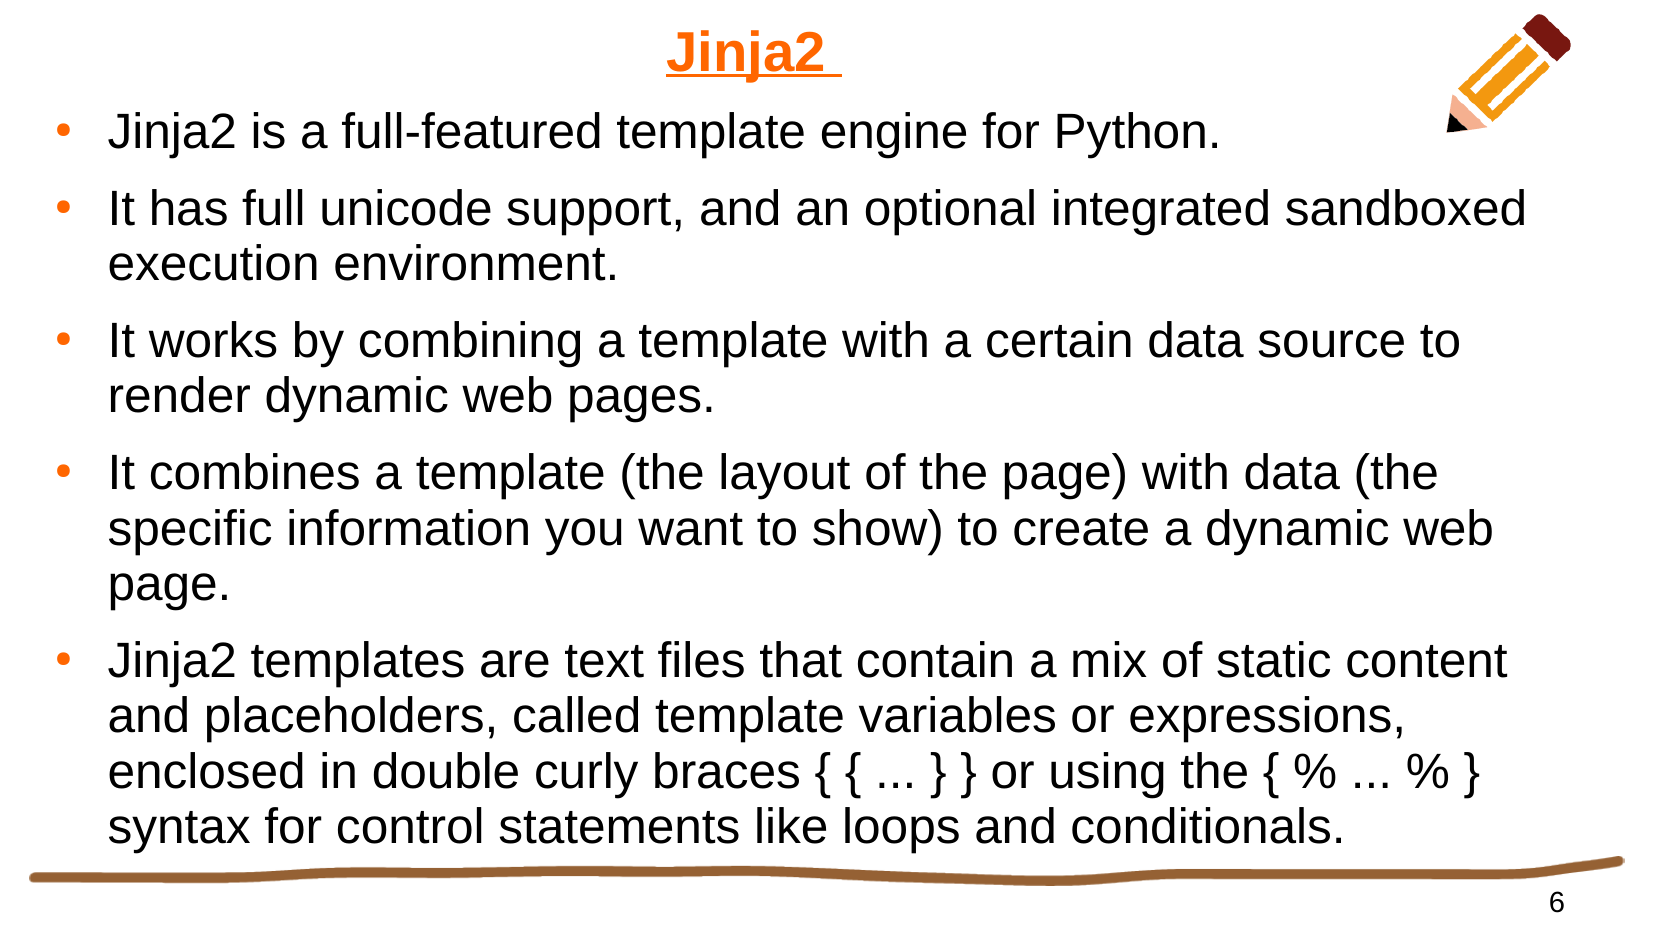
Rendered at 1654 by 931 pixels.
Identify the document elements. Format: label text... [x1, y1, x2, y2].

picture [1446, 14, 1571, 103]
title Jinja2 [75, 0, 1434, 103]
picture [29, 856, 1625, 886]
list Jinja2 is a full-featured template engine for Python. It has full unicode support, and an optional integrated sandboxed execution environment. It works by combining a template with a certain data source to render dynamic web pages. It combines a template (the layout of the page) with data (the specific information you want to show) to create a dynamic web page. Jinja2 templates are text files that contain a mix of static content and placeholders, called template variables or expressions, enclosed in double curly braces { { ... } } or using the { % ... % } syntax for control statements like loops and conditionals. [37, 103, 1576, 857]
